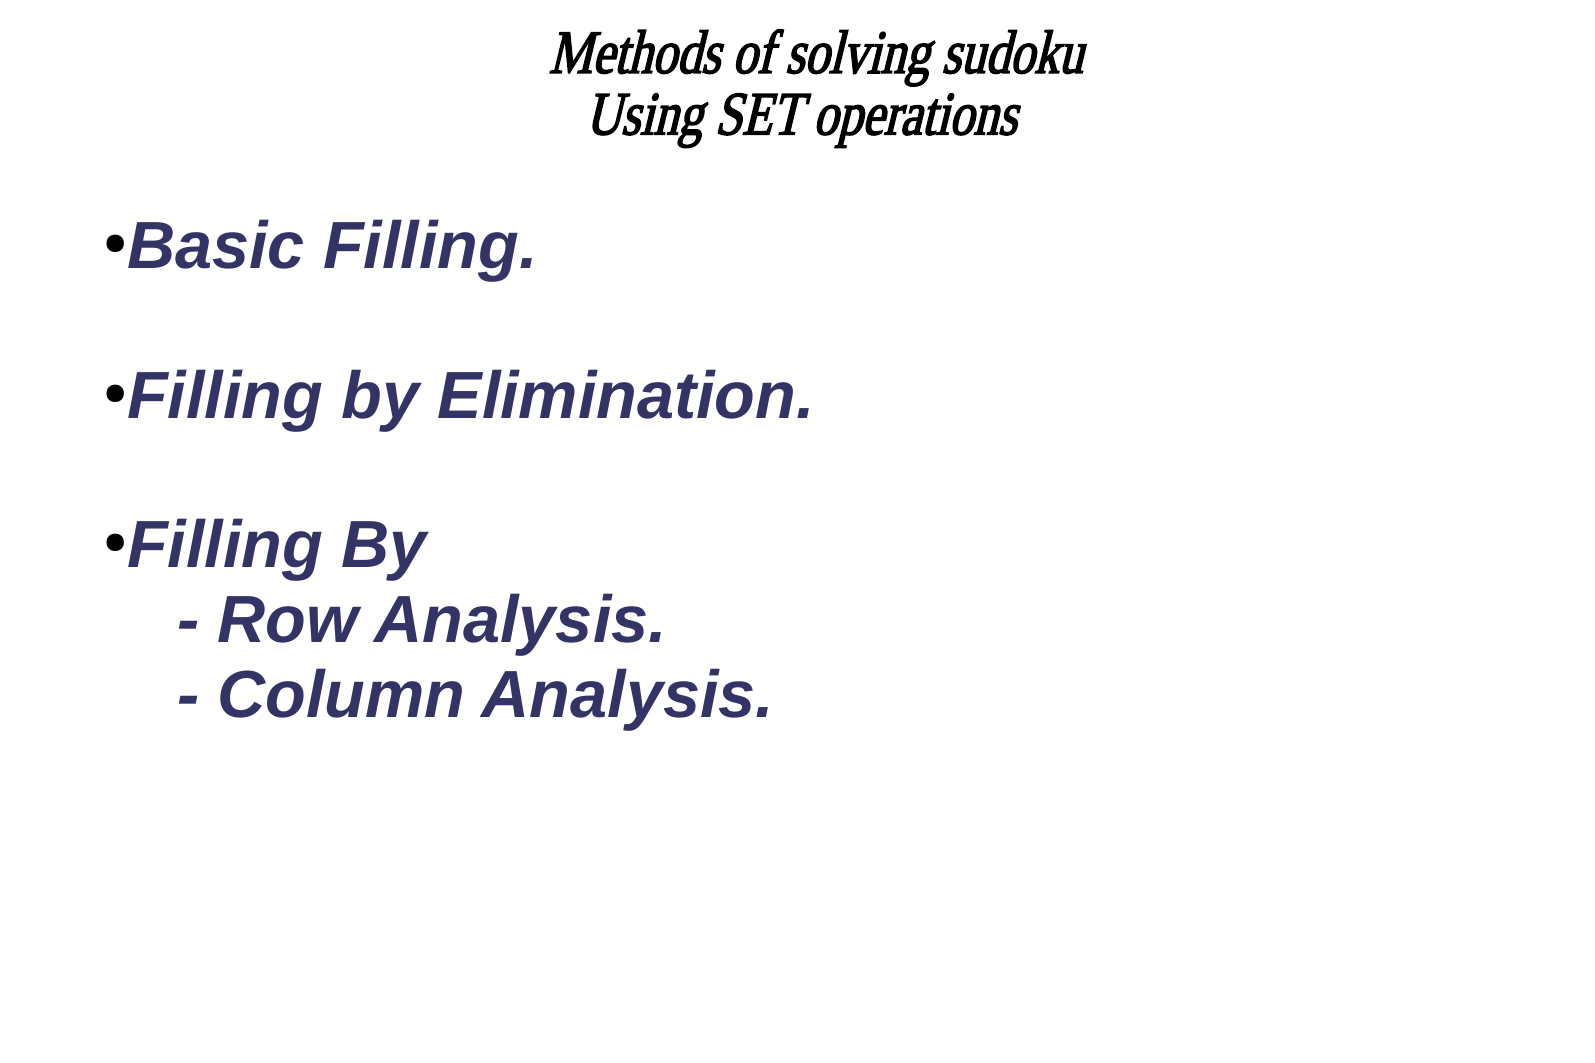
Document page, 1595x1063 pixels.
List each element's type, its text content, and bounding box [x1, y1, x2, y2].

text_box Methods of solving sudoku Using SET operations [905, 41, 935, 87]
text_box Methods of solving sudoku Using SET operations [926, 99, 951, 136]
text_box Methods of solving sudoku Using SET operations [1035, 30, 1064, 73]
text_box Methods of solving sudoku Using SET operations [758, 29, 784, 73]
text_box Methods of solving sudoku Using SET operations [718, 93, 747, 136]
text_box Basic Filling. Filling by Elimination. Filling By - Row Analysis. - Column Analysis. [88, 200, 1418, 980]
text_box Methods of solving sudoku Using SET operations [680, 30, 708, 74]
text_box Methods of solving sudoku Using SET operations [678, 102, 708, 148]
text_box Methods of solving sudoku Using SET operations [835, 105, 865, 148]
text_box Methods of solving sudoku Using SET operations [550, 32, 601, 73]
text_box Methods of solving sudoku Using SET operations [989, 30, 1017, 74]
text_box Methods of solving sudoku Using SET operations [743, 94, 778, 135]
text_box Methods of solving sudoku Using SET operations [618, 30, 655, 74]
text_box Methods of solving sudoku Using SET operations [779, 94, 811, 135]
text_box Methods of solving sudoku Using SET operations [593, 94, 630, 136]
